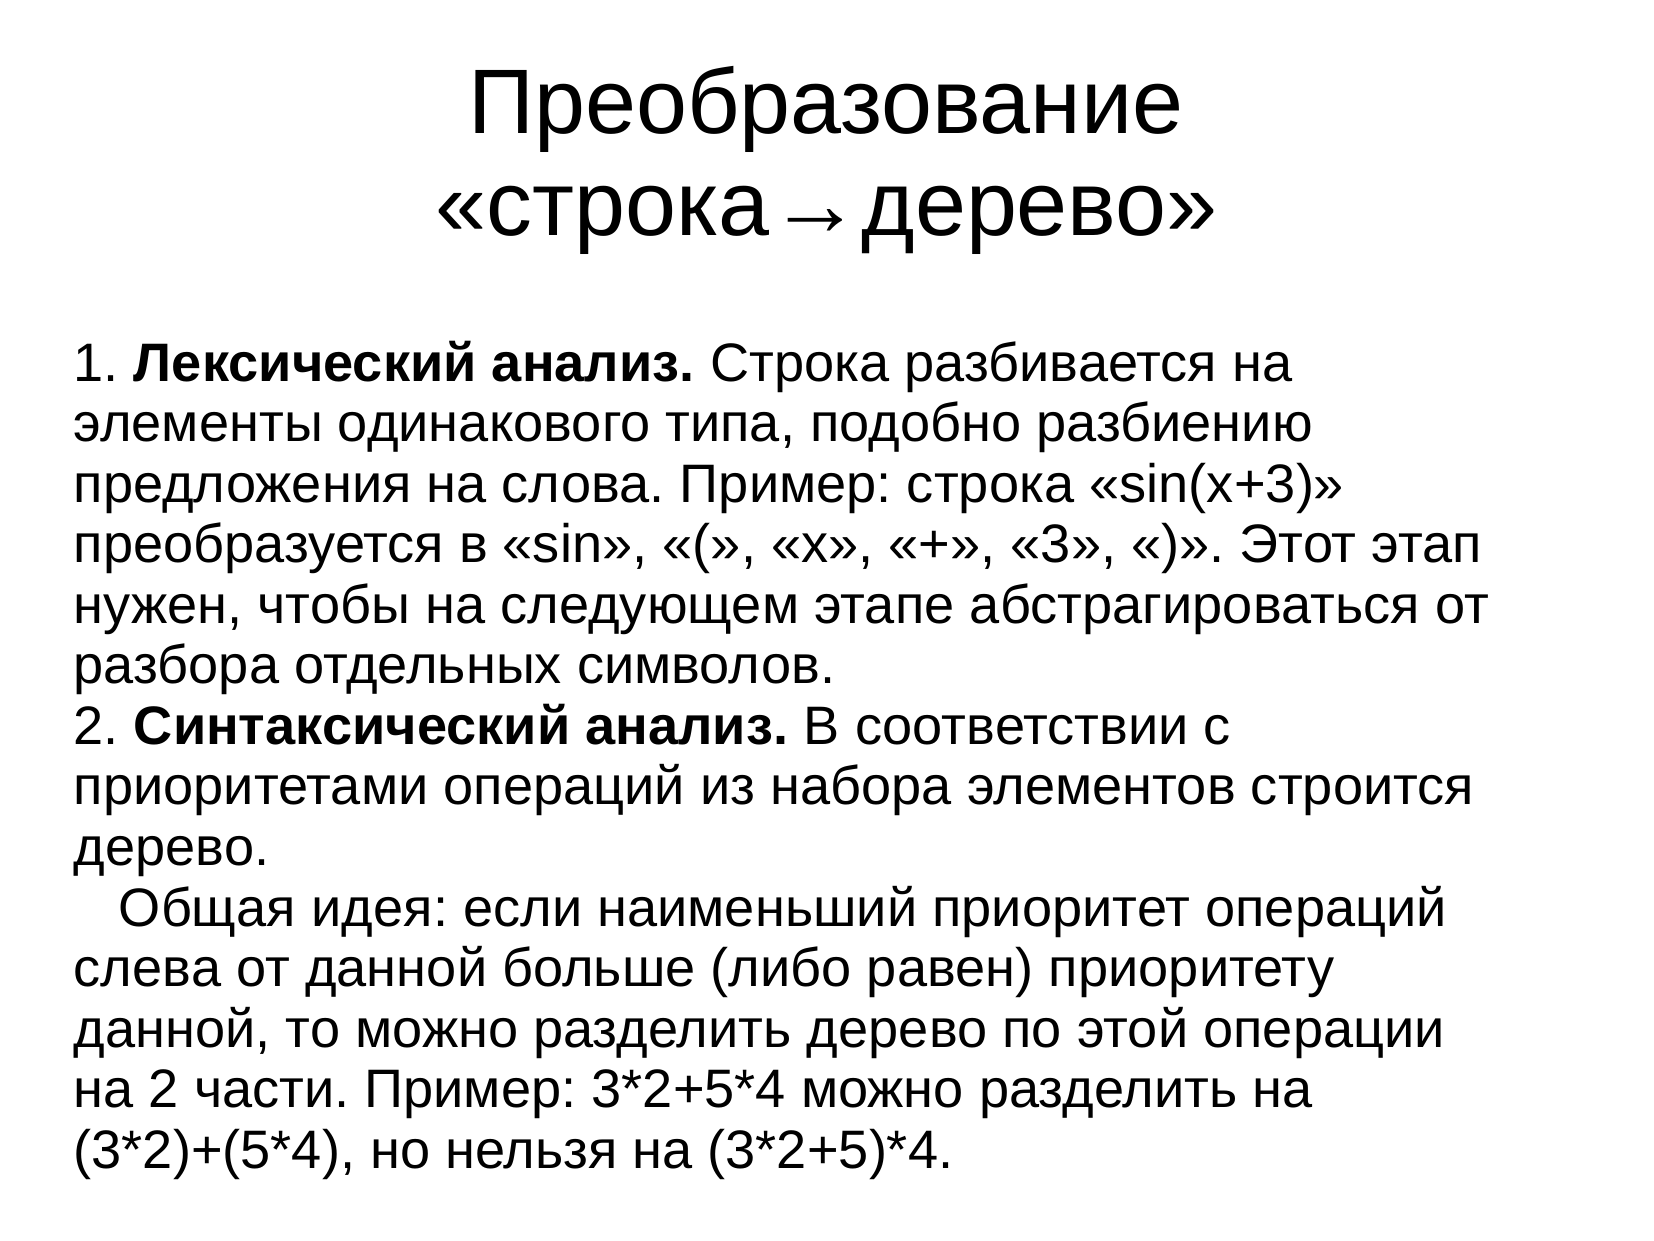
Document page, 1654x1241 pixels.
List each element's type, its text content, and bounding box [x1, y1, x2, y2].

text_box Лексический анализ. Строка разбивается на элементы одинакового типа, подобно разбиению предложения на слова. Пример: строка «sin(x+3)» преобразуется в «sin», «(», «x», «+», «3», «)». Этот этап нужен, чтобы на следующем этапе абстрагироваться от разбора отдельных символов. Синтаксический анализ. В соответствии с приоритетами операций из набора элементов строится дерево. Общая идея: если наименьший приоритет операций слева от данной больше (либо равен) приоритету данной, то можно разделить дерево по этой операции на 2 части. Пример: 3*2+5*4 можно разделить на (3*2)+(5*4), но нельзя на (3*2+5)*4. [59, 324, 1536, 1188]
title Преобразование «строка→дерево» [82, 50, 1571, 256]
